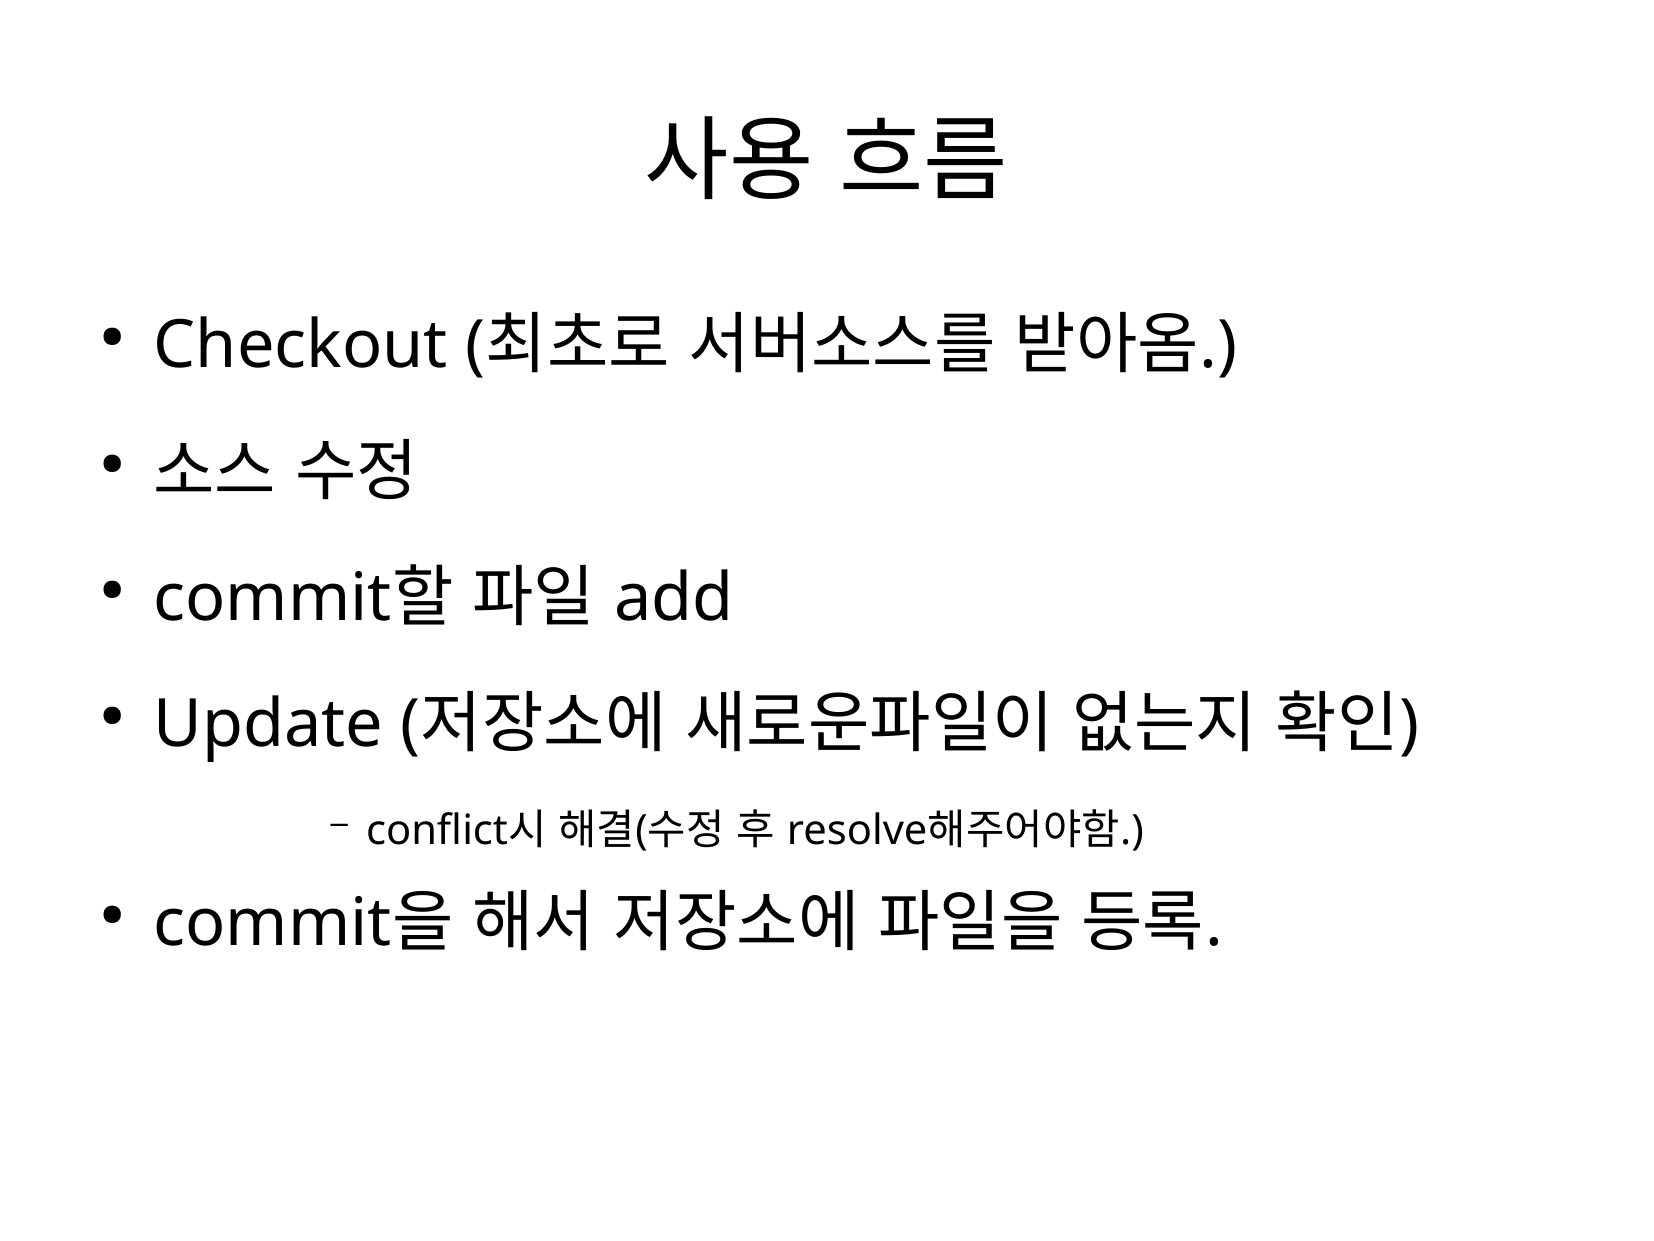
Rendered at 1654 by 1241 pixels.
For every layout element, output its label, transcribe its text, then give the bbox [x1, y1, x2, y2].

list Checkout (최초로 서버소스를 받아옴.) 소스 수정 commit할 파일 add Update (저장소에 새로운파일이 없는지 확인) conflict시 해결(수정 후 resolve해주어야함.) commit을 해서 저장소에 파일을 등록. [82, 290, 1571, 1109]
title 사용 흐름 [82, 49, 1571, 257]
